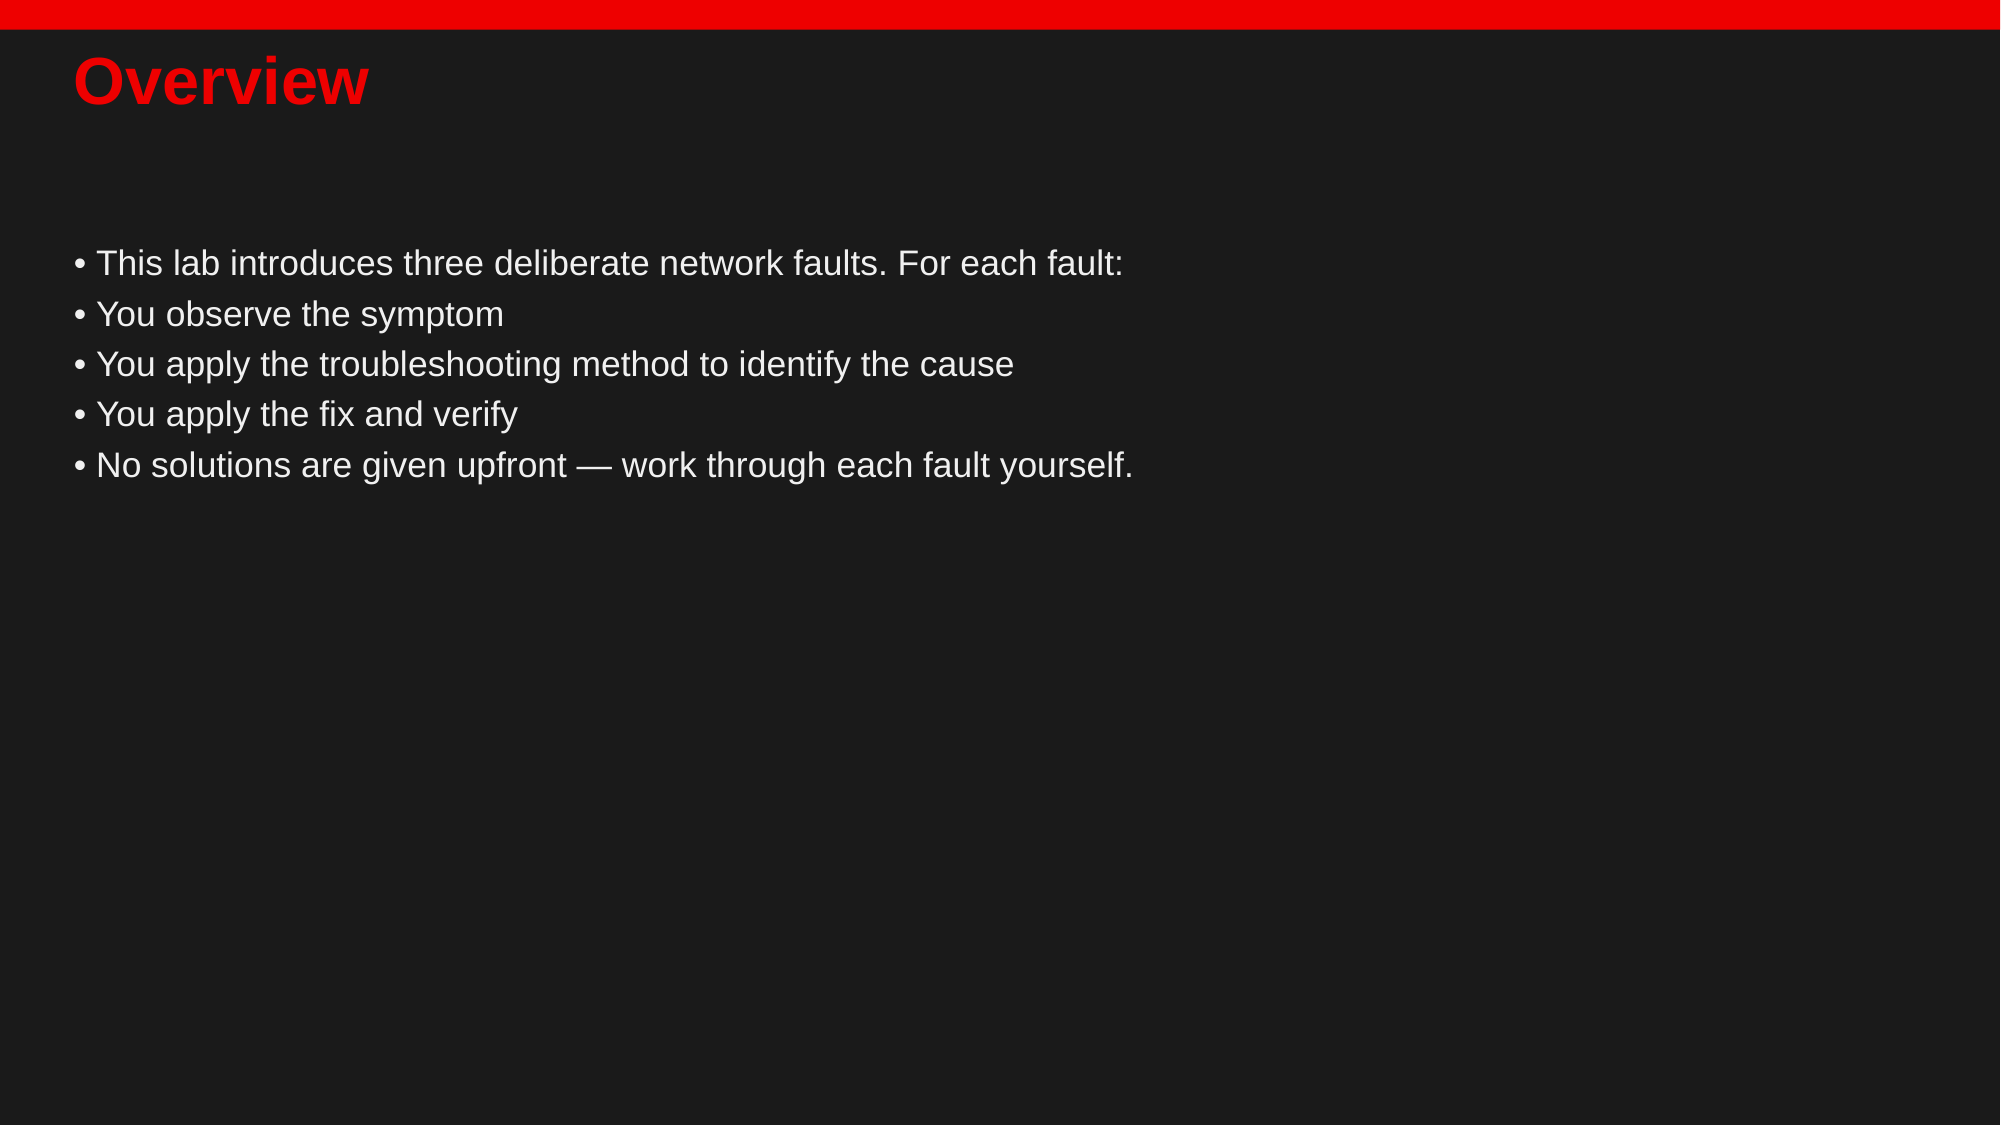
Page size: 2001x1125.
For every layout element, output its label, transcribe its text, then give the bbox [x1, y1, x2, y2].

text_box Overview [59, 36, 1942, 208]
text_box [0, 0, 2001, 30]
text_box • This lab introduces three deliberate network faults. For each fault: • You observe the symptom • You apply the troubleshooting method to identify the cause • You apply the fix and verify • No solutions are given upfront — work through each fault yourself. [59, 236, 1942, 1037]
